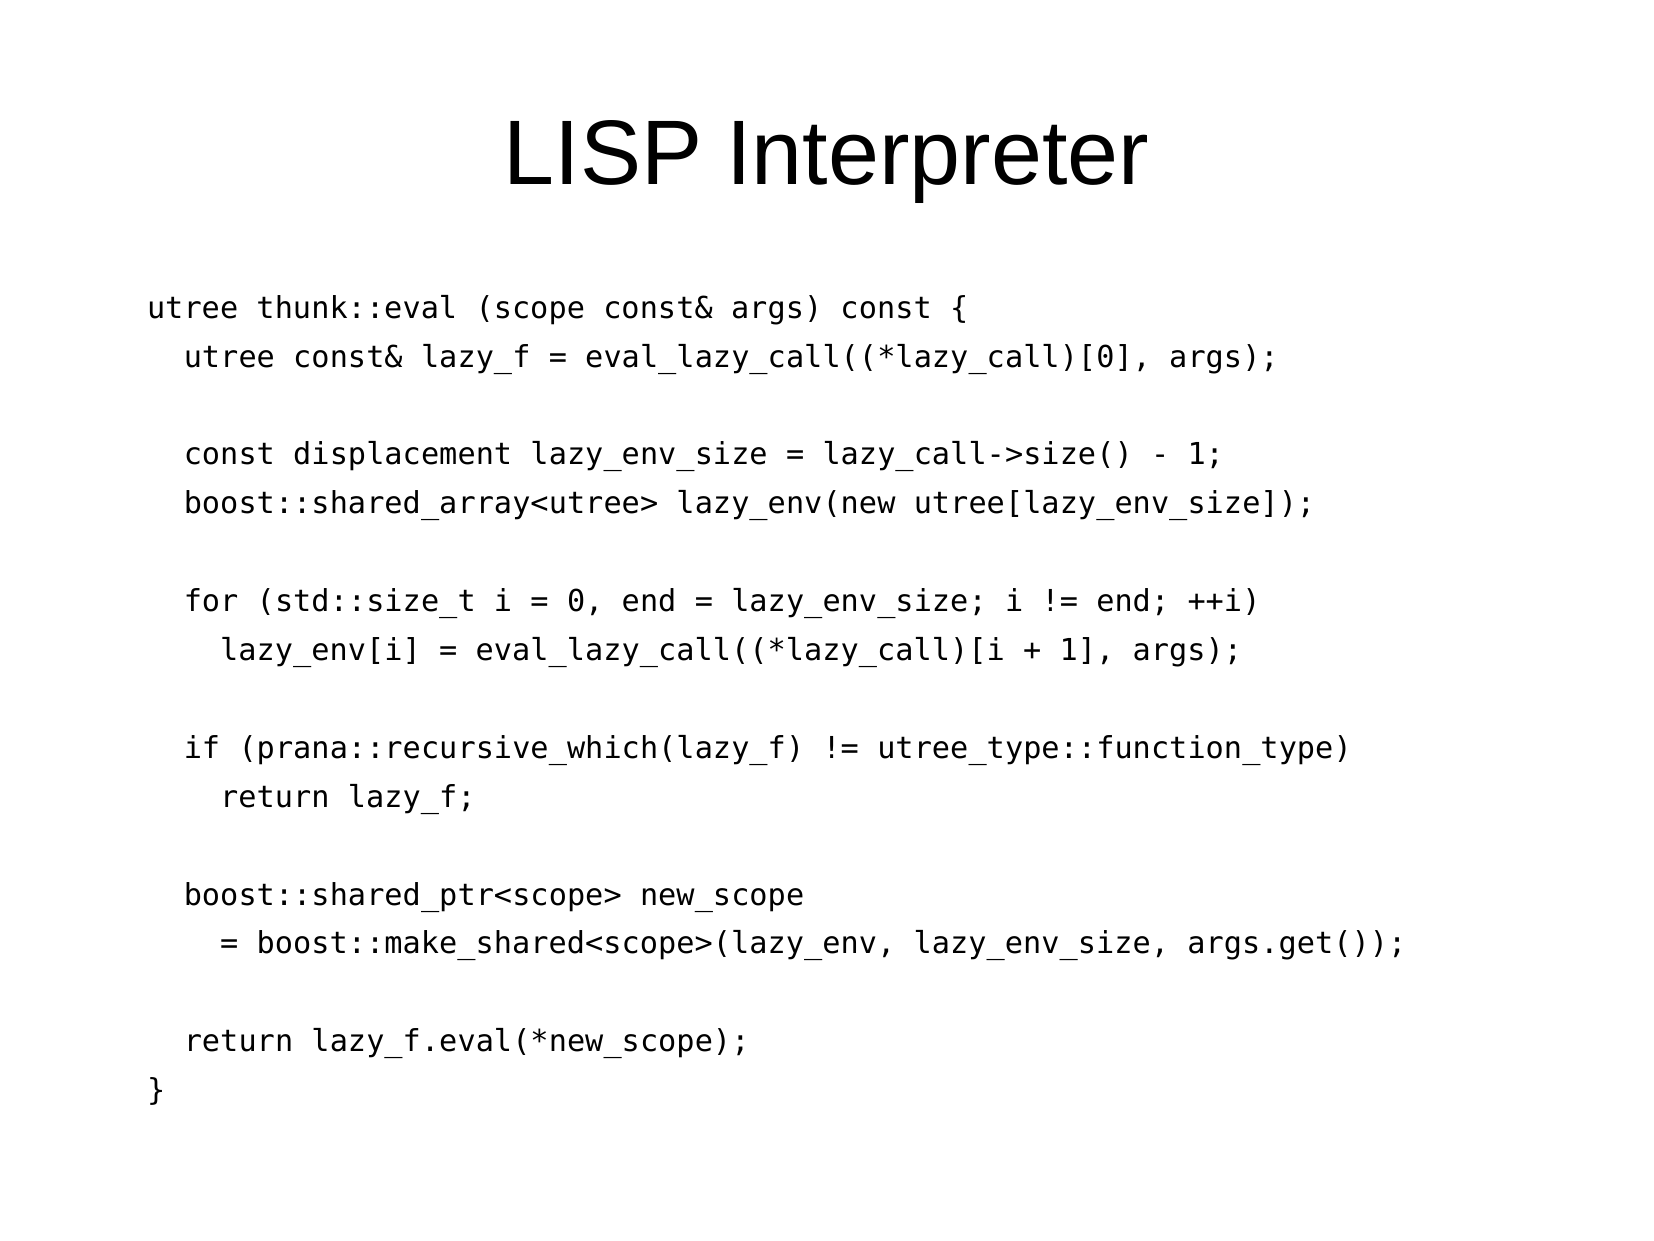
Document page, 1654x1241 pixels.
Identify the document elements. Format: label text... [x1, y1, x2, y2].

list utree thunk::eval (scope const& args) const { utree const& lazy_f = eval_lazy_call((*lazy_call)[0], args); const displacement lazy_env_size = lazy_call->size() - 1; boost::shared_array<utree> lazy_env(new utree[lazy_env_size]); for (std::size_t i = 0, end = lazy_env_size; i != end; ++i) lazy_env[i] = eval_lazy_call((*lazy_call)[i + 1], args); if (prana::recursive_which(lazy_f) != utree_type::function_type) return lazy_f; boost::shared_ptr<scope> new_scope = boost::make_shared<scope>(lazy_env, lazy_env_size, args.get()); return lazy_f.eval(*new_scope); } [82, 290, 1571, 1109]
title LISP Interpreter [82, 49, 1571, 257]
